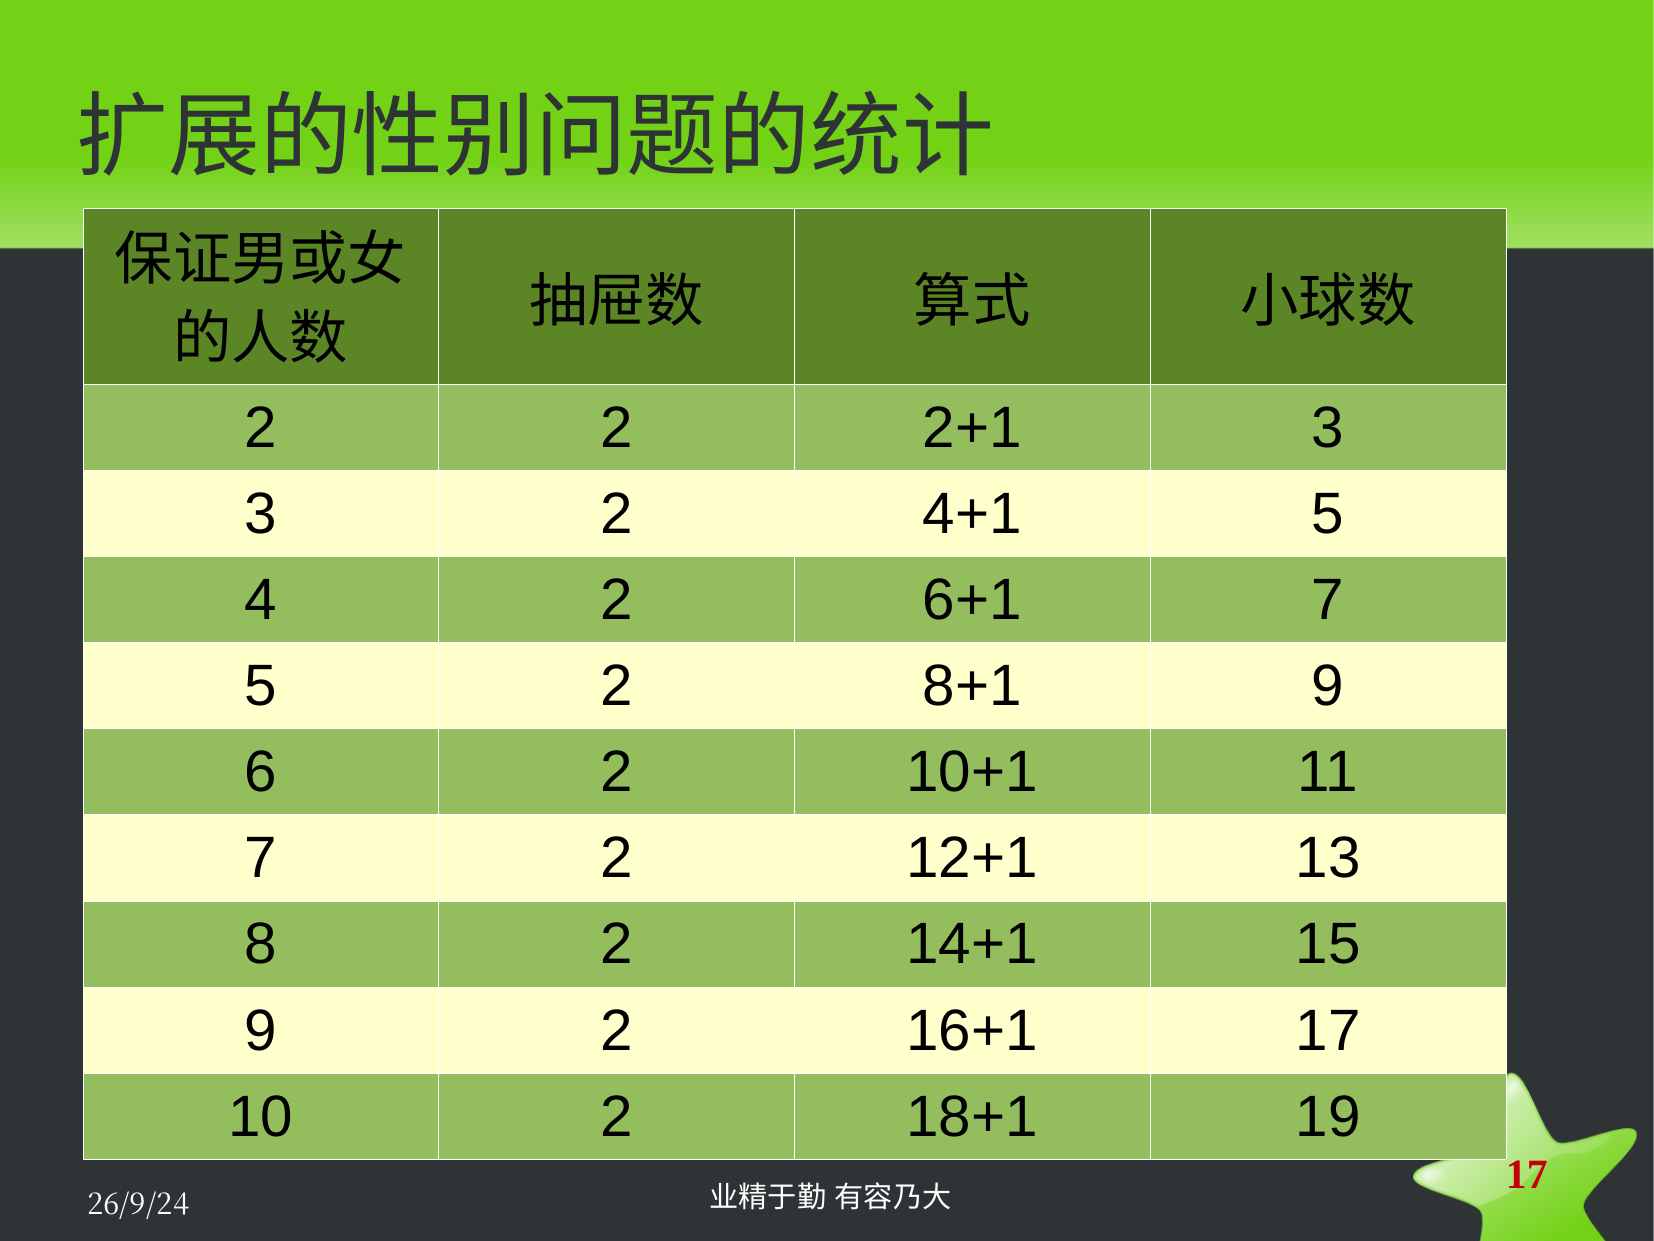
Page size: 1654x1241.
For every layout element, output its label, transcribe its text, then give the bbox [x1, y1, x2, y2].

table_cell 18+1 [795, 1074, 1150, 1159]
table_cell 8 [84, 902, 438, 987]
table_cell 4+1 [795, 471, 1150, 556]
table_cell 2 [439, 471, 794, 556]
table_cell 5 [1151, 471, 1506, 556]
table_cell 2 [439, 1074, 794, 1159]
table_cell 6 [84, 729, 438, 814]
table_cell 2 [439, 729, 794, 814]
table_cell 19 [1151, 1074, 1506, 1159]
table_cell 7 [1151, 557, 1506, 642]
table_cell 2 [84, 385, 438, 470]
picture [0, 0, 1654, 1241]
table_cell 3 [84, 471, 438, 556]
table_cell 9 [1151, 643, 1506, 728]
table_cell 12+1 [795, 815, 1150, 901]
table_header 算式 [795, 209, 1150, 384]
table_cell 2 [439, 988, 794, 1073]
table_cell 2 [439, 557, 794, 642]
table_cell 11 [1151, 729, 1506, 814]
table_cell 5 [84, 643, 438, 728]
table_cell 2 [439, 815, 794, 901]
table_cell 16+1 [795, 988, 1150, 1073]
table_header 保证男或女的人数 [84, 209, 438, 384]
table_cell 14+1 [795, 902, 1150, 987]
table_cell 9 [84, 988, 438, 1073]
table_header 抽屉数 [439, 209, 794, 384]
table_cell 10+1 [795, 729, 1150, 814]
table_header 小球数 [1151, 209, 1506, 384]
table_cell 17 [1151, 988, 1506, 1073]
table_cell 6+1 [795, 557, 1150, 642]
table_cell 2 [439, 643, 794, 728]
table_cell 4 [84, 557, 438, 642]
table_cell 3 [1151, 385, 1506, 470]
table_cell 8+1 [795, 643, 1150, 728]
table_cell 13 [1151, 815, 1506, 901]
table_cell 7 [84, 815, 438, 901]
table_cell 15 [1151, 902, 1506, 987]
table_cell 10 [84, 1074, 438, 1159]
table_cell 2 [439, 385, 794, 470]
title 扩展的性别问题的统计 [76, 29, 1565, 237]
table_cell 2 [439, 902, 794, 987]
table_cell 2+1 [795, 385, 1150, 470]
